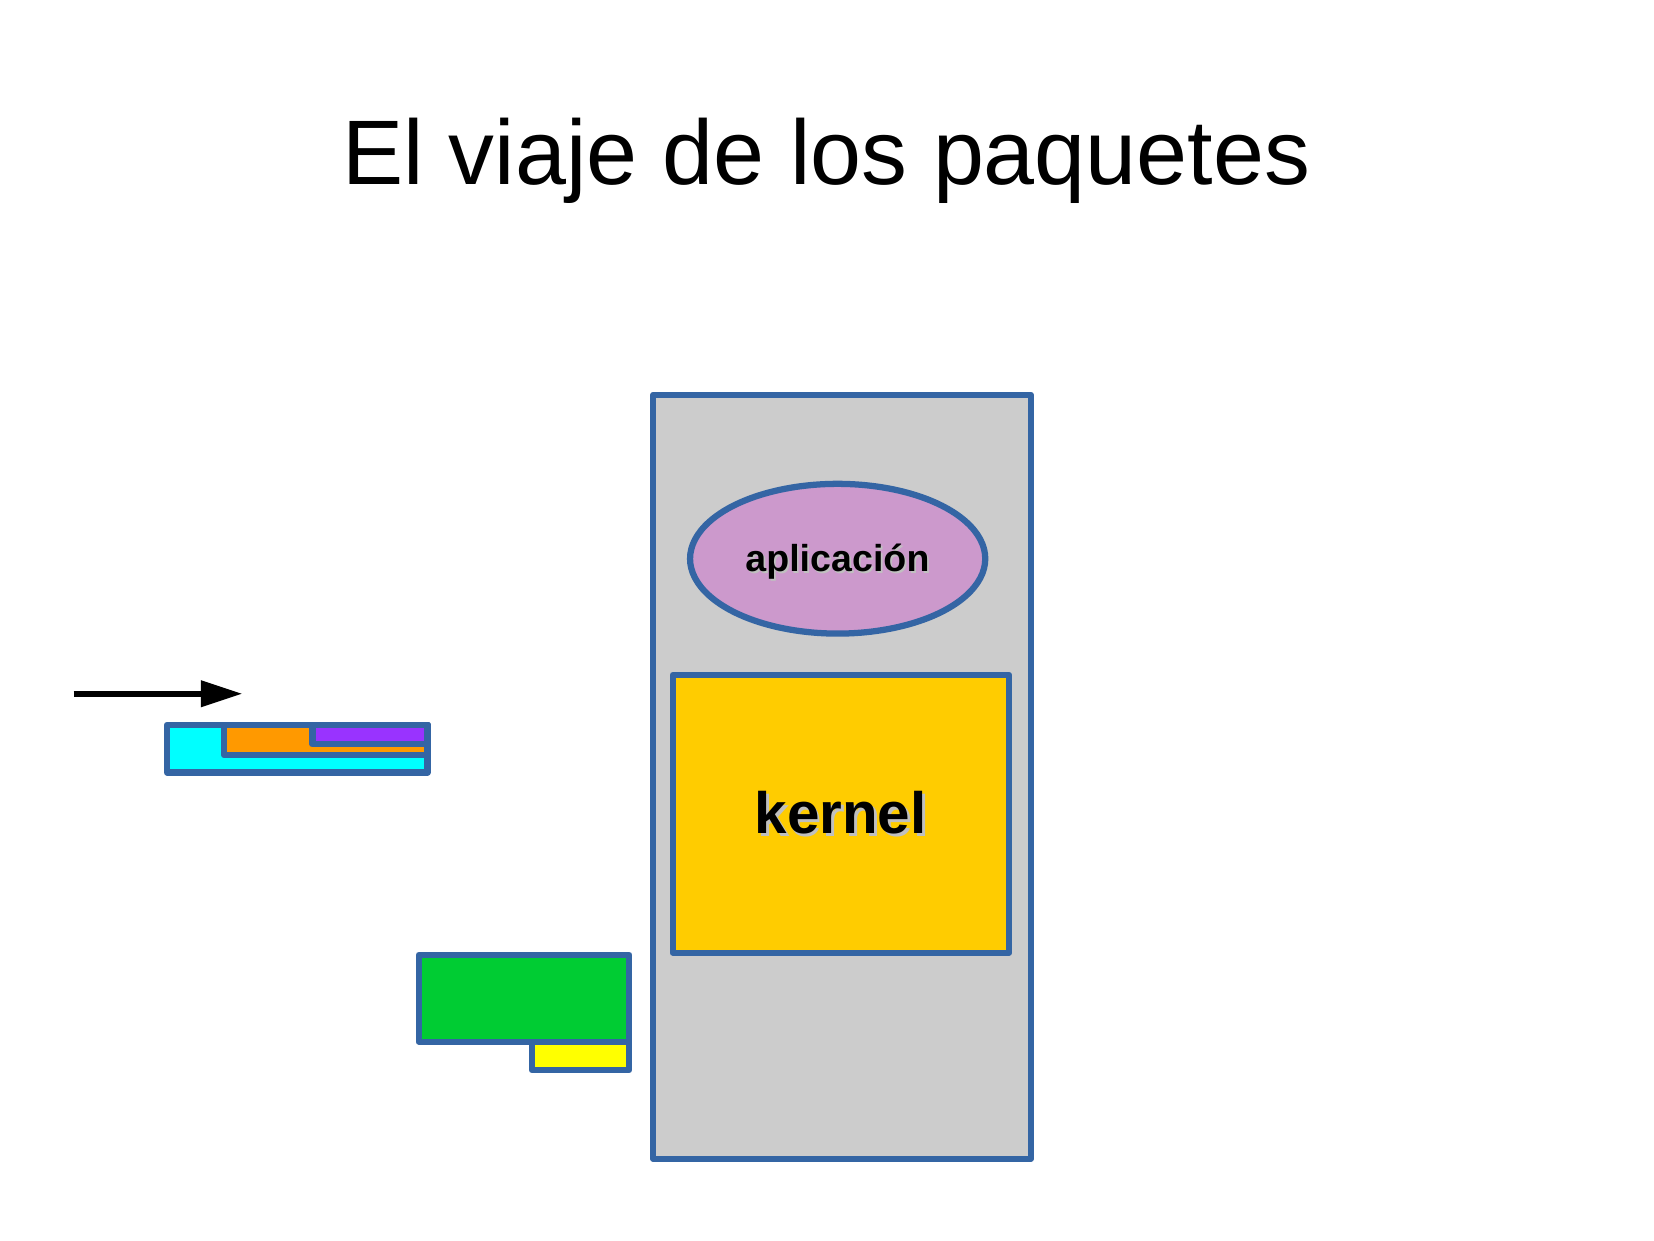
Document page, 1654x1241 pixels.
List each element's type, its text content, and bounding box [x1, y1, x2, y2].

text_box [653, 394, 1031, 1159]
title El viaje de los paquetes [82, 49, 1571, 257]
text_box aplicación [690, 483, 986, 634]
text_box [167, 724, 428, 773]
text_box kernel [672, 674, 1010, 953]
text_box [418, 954, 630, 1070]
